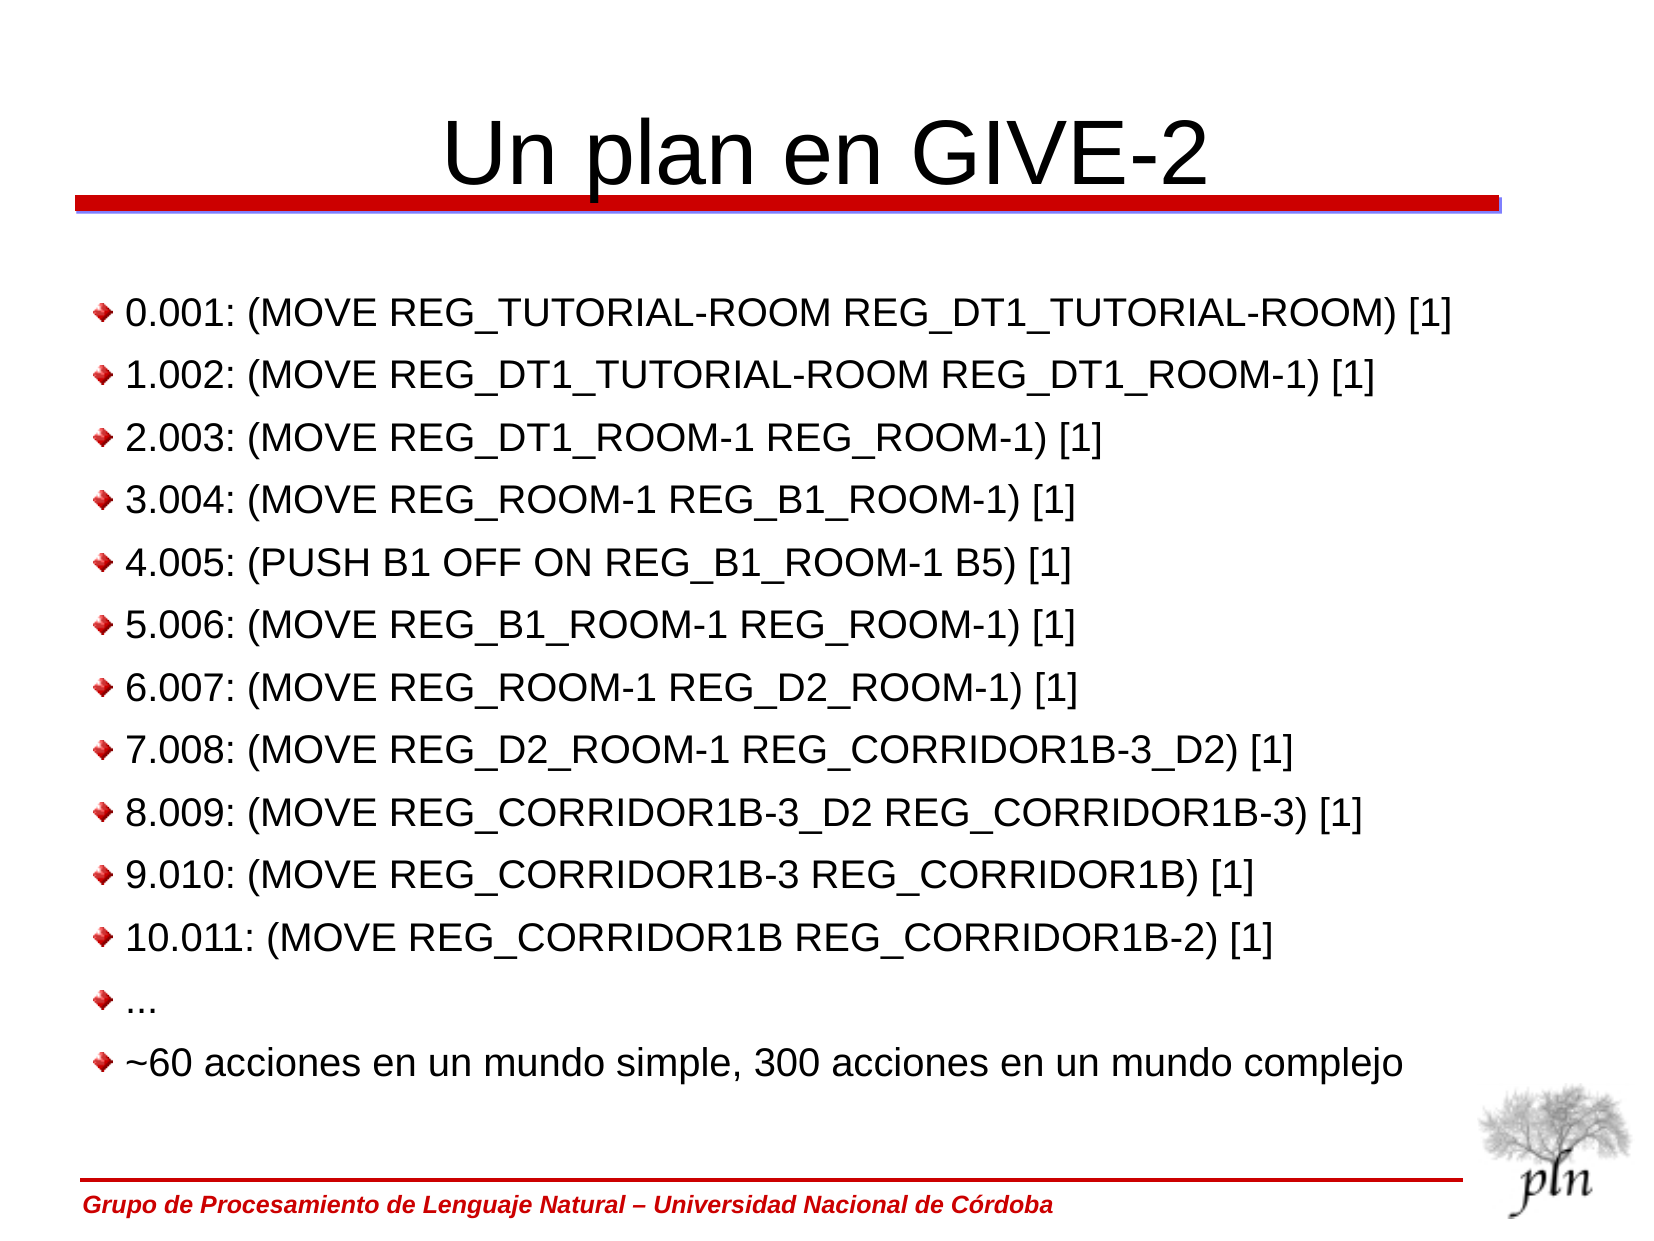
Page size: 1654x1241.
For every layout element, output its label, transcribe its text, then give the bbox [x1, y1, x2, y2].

title Un plan en GIVE-2 [82, 56, 1571, 250]
list 0.001: (MOVE REG_TUTORIAL-ROOM REG_DT1_TUTORIAL-ROOM) [1] 1.002: (MOVE REG_DT1_TUTORIAL-ROOM REG_DT1_ROOM-1) [1] 2.003: (MOVE REG_DT1_ROOM-1 REG_ROOM-1) [1] 3.004: (MOVE REG_ROOM-1 REG_B1_ROOM-1) [1] 4.005: (PUSH B1 OFF ON REG_B1_ROOM-1 B5) [1] 5.006: (MOVE REG_B1_ROOM-1 REG_ROOM-1) [1] 6.007: (MOVE REG_ROOM-1 REG_D2_ROOM-1) [1] 7.008: (MOVE REG_D2_ROOM-1 REG_CORRIDOR1B-3_D2) [1] 8.009: (MOVE REG_CORRIDOR1B-3_D2 REG_CORRIDOR1B-3) [1] 9.010: (MOVE REG_CORRIDOR1B-3 REG_CORRIDOR1B) [1] 10.011: (MOVE REG_CORRIDOR1B REG_CORRIDOR1B-2) [1] ... ~60 acciones en un mundo simple, 300 acciones en un mundo complejo [82, 290, 1571, 1109]
picture [1477, 1083, 1635, 1219]
